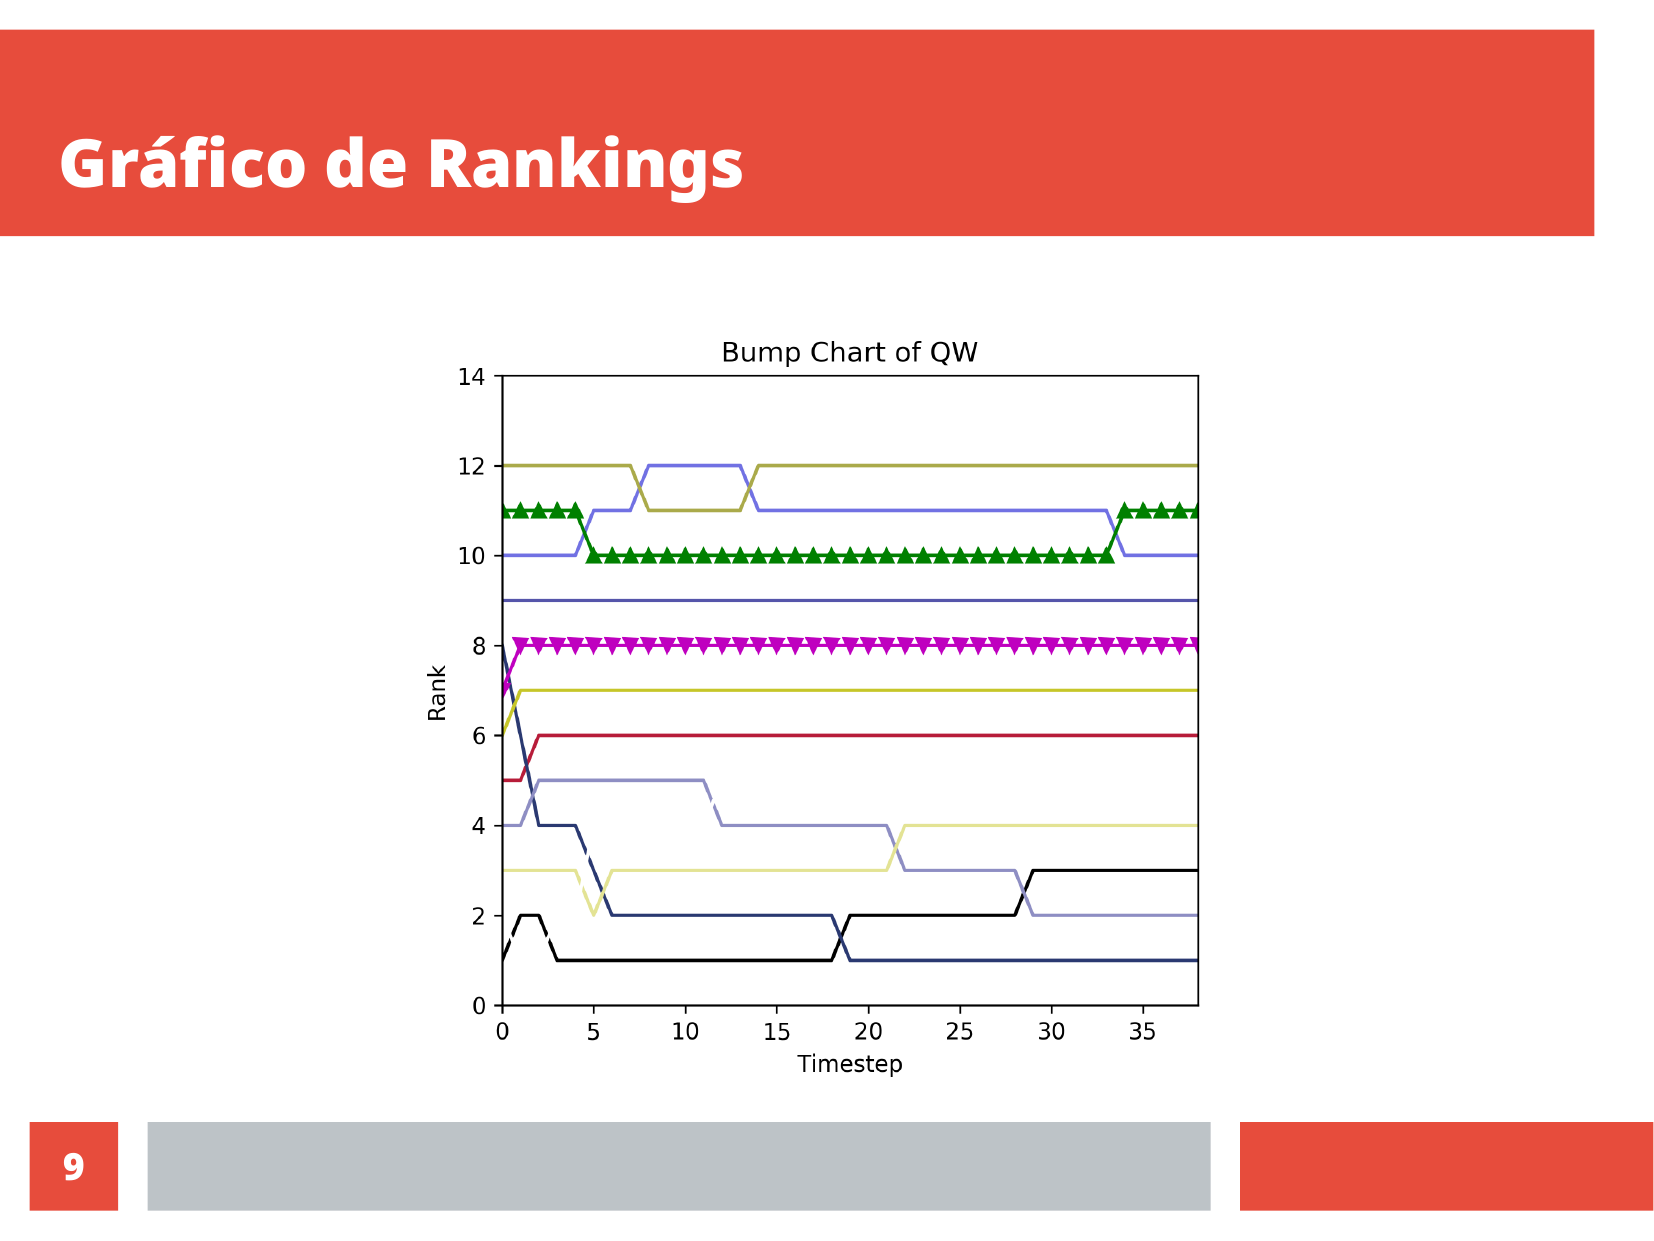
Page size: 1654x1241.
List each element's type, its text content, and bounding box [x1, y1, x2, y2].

title Gráfico de Rankings [59, 59, 1595, 207]
picture [408, 324, 1216, 1093]
